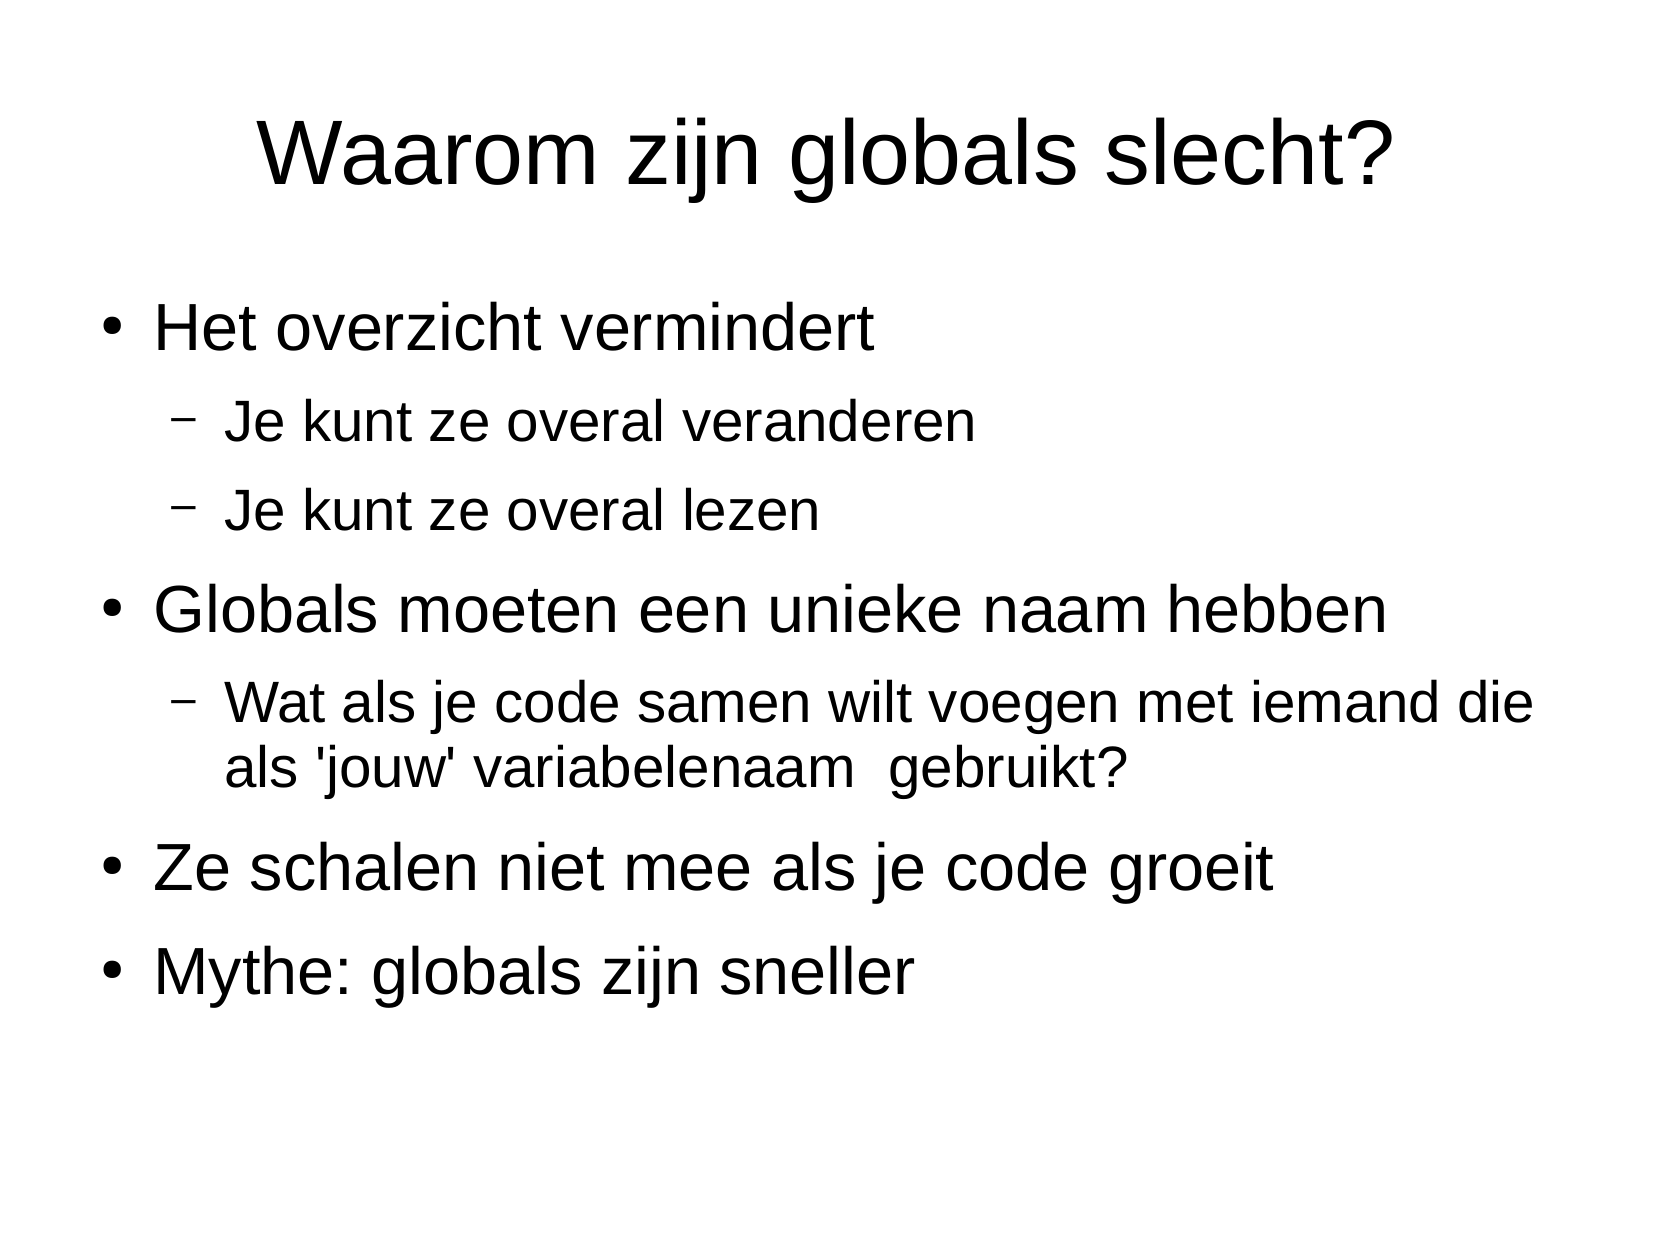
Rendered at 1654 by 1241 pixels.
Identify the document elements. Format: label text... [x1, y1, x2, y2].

title Waarom zijn globals slecht? [82, 49, 1571, 257]
list Het overzicht vermindert Je kunt ze overal veranderen Je kunt ze overal lezen Globals moeten een unieke naam hebben Wat als je code samen wilt voegen met iemand die als 'jouw' variabelenaam gebruikt? Ze schalen niet mee als je code groeit Mythe: globals zijn sneller [82, 290, 1571, 1010]
